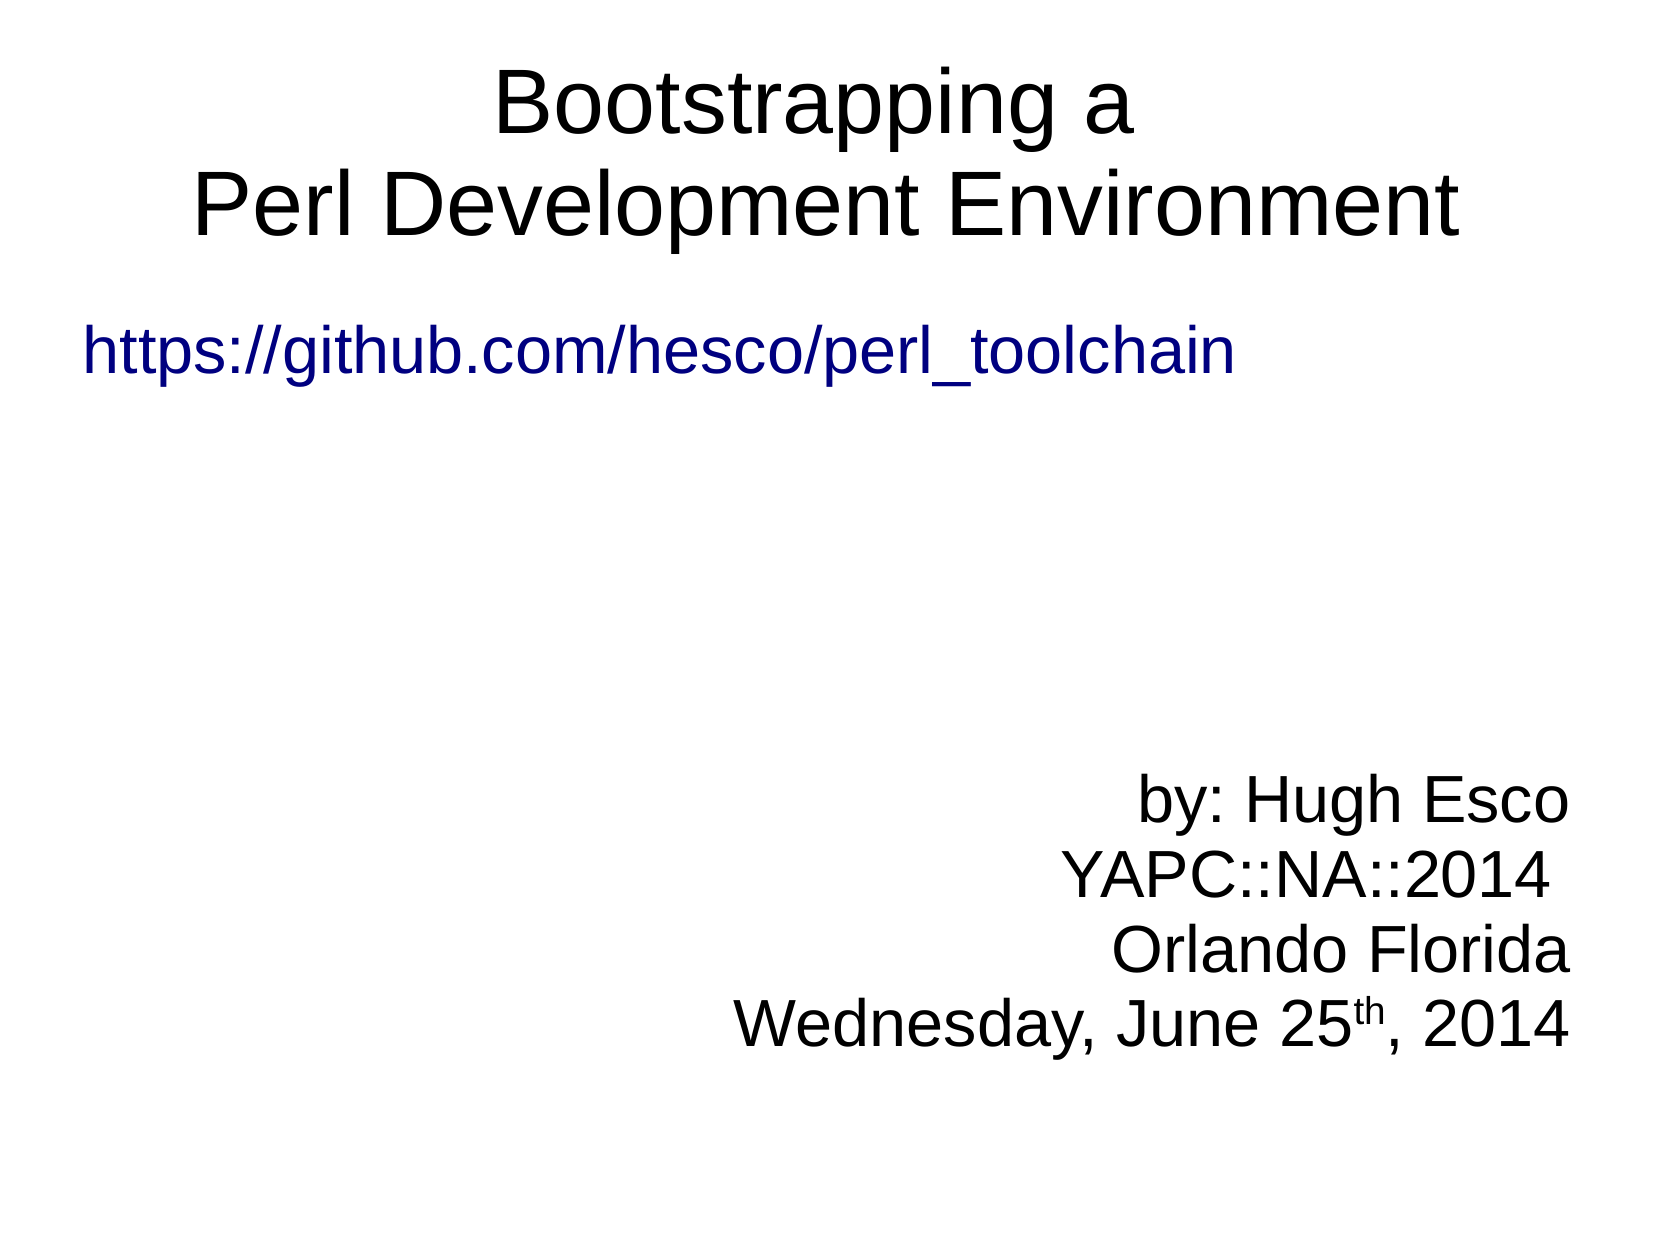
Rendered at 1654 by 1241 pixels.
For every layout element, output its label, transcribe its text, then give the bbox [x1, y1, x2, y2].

subtitle https://github.com/hesco/perl_toolchain by: Hugh Esco YAPC::NA::2014 Orlando Florida Wednesday, June 25th, 2014 [82, 237, 1571, 1063]
title Bootstrapping a Perl Development Environment [82, 49, 1571, 237]
